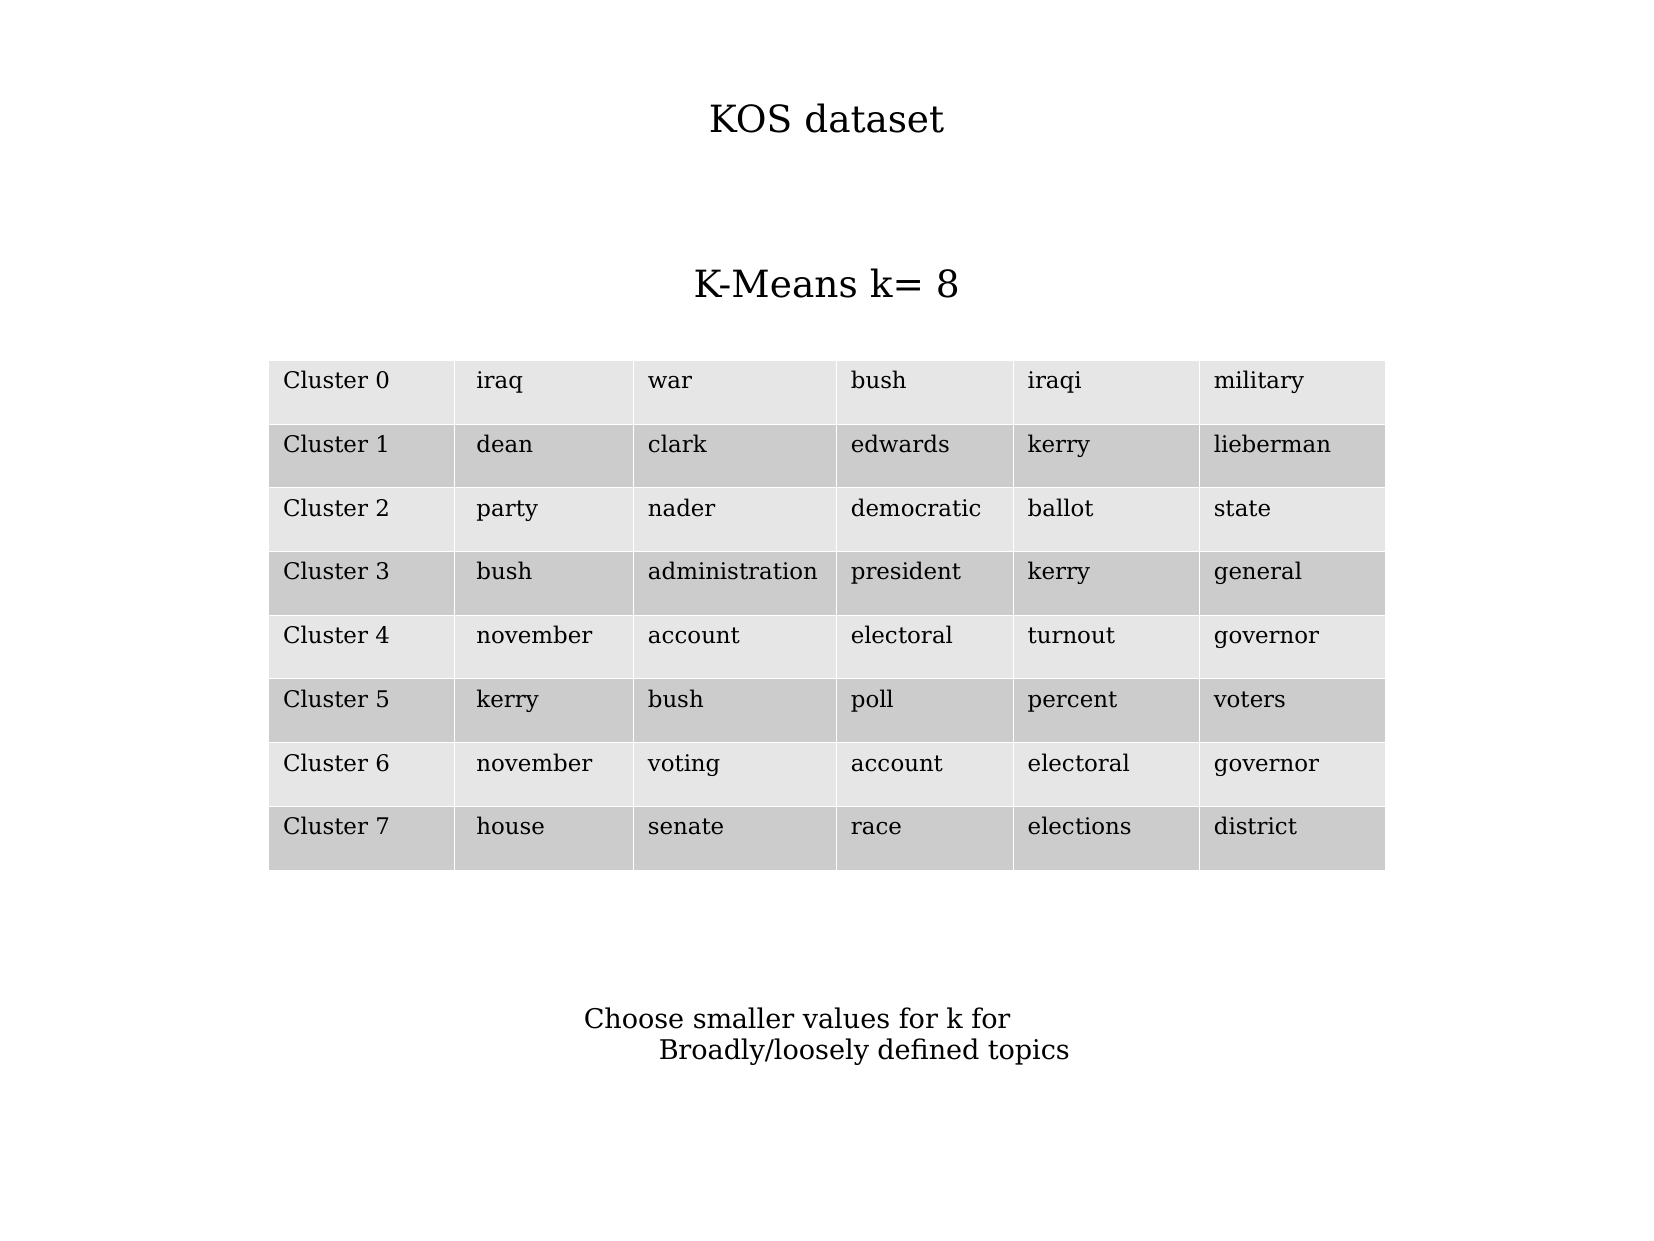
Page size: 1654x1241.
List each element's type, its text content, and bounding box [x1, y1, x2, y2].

table_cell Cluster 5 [269, 679, 454, 742]
text_box K-Means k= 8 [678, 255, 975, 314]
table_cell november [455, 616, 633, 678]
table_header Cluster 0 [269, 361, 454, 424]
table_cell president [837, 552, 1013, 615]
table_cell poll [837, 679, 1013, 742]
table_header military [1200, 361, 1385, 424]
table_cell Cluster 6 [269, 743, 454, 806]
table_header iraqi [1014, 361, 1199, 424]
table_cell account [837, 743, 1013, 806]
table_cell bush [455, 552, 633, 615]
table_header iraq [455, 361, 633, 424]
table_cell kerry [455, 679, 633, 742]
table_cell ballot [1014, 488, 1199, 551]
table_cell general [1200, 552, 1385, 615]
table_cell lieberman [1200, 425, 1385, 487]
table_cell governor [1200, 743, 1385, 806]
table_header bush [837, 361, 1013, 424]
table_cell percent [1014, 679, 1199, 742]
table_cell elections [1014, 807, 1199, 870]
table_cell turnout [1014, 616, 1199, 678]
table_cell governor [1200, 616, 1385, 678]
table_cell district [1200, 807, 1385, 870]
table_cell administration [634, 552, 836, 615]
table_cell november [455, 743, 633, 806]
table_cell Cluster 3 [269, 552, 454, 615]
table_cell Cluster 7 [269, 807, 454, 870]
table_cell Cluster 4 [269, 616, 454, 678]
table_cell clark [634, 425, 836, 487]
table_cell edwards [837, 425, 1013, 487]
table_cell kerry [1014, 425, 1199, 487]
text_box Choose smaller values for k for Broadly/loosely defined topics [568, 996, 1085, 1074]
table_cell electoral [837, 616, 1013, 678]
text_box KOS dataset [694, 90, 960, 149]
table_cell party [455, 488, 633, 551]
table_cell house [455, 807, 633, 870]
table_cell electoral [1014, 743, 1199, 806]
table_cell nader [634, 488, 836, 551]
table_cell kerry [1014, 552, 1199, 615]
table_cell dean [455, 425, 633, 487]
table_cell Cluster 1 [269, 425, 454, 487]
table_cell democratic [837, 488, 1013, 551]
table_cell bush [634, 679, 836, 742]
table_cell state [1200, 488, 1385, 551]
table_cell Cluster 2 [269, 488, 454, 551]
table_cell race [837, 807, 1013, 870]
table_cell voting [634, 743, 836, 806]
table_cell senate [634, 807, 836, 870]
table_cell voters [1200, 679, 1385, 742]
table_header war [634, 361, 836, 424]
table_cell account [634, 616, 836, 678]
